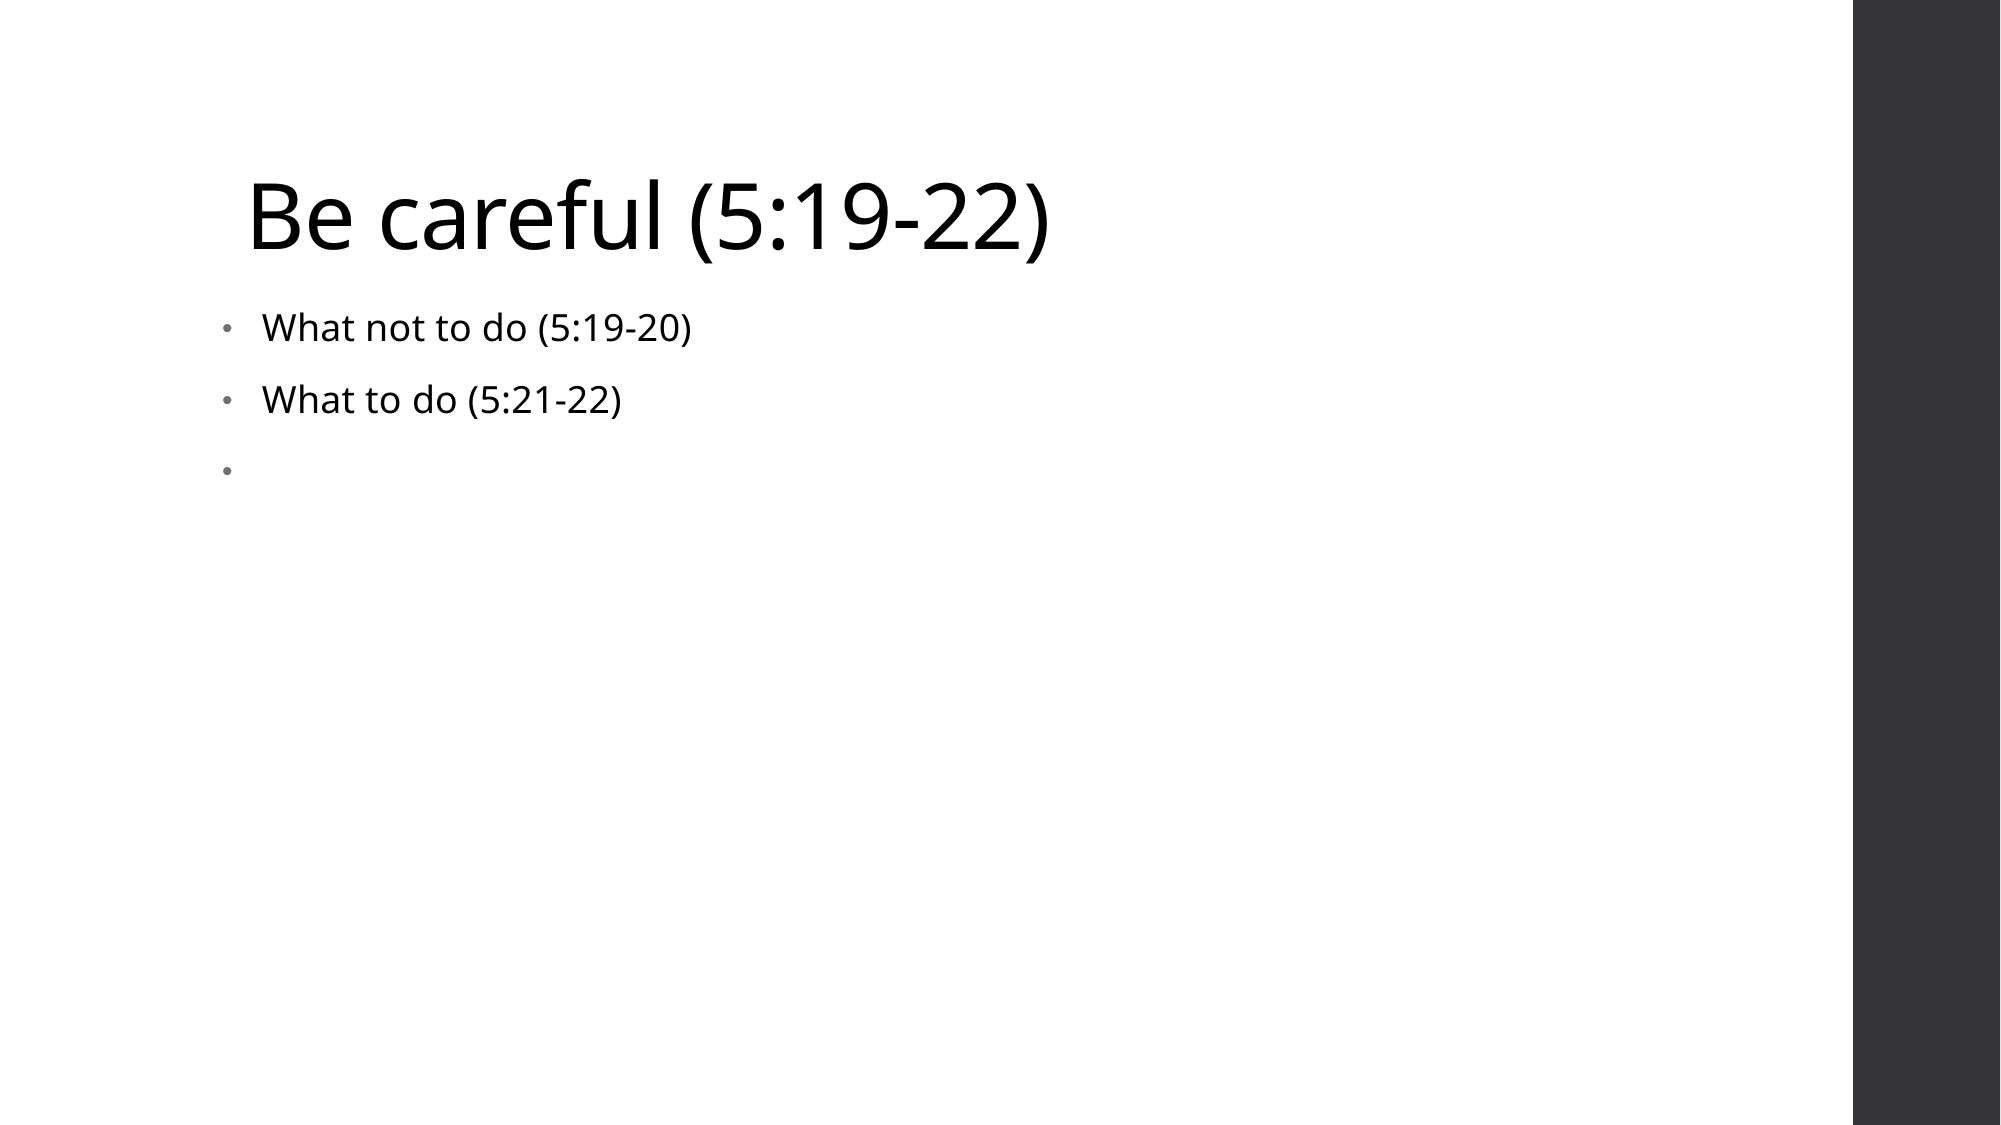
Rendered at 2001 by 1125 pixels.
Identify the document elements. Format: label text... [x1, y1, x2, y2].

title Be careful (5:19-22) [206, 60, 1797, 278]
list What not to do (5:19-20) What to do (5:21-22) [206, 299, 1617, 1014]
